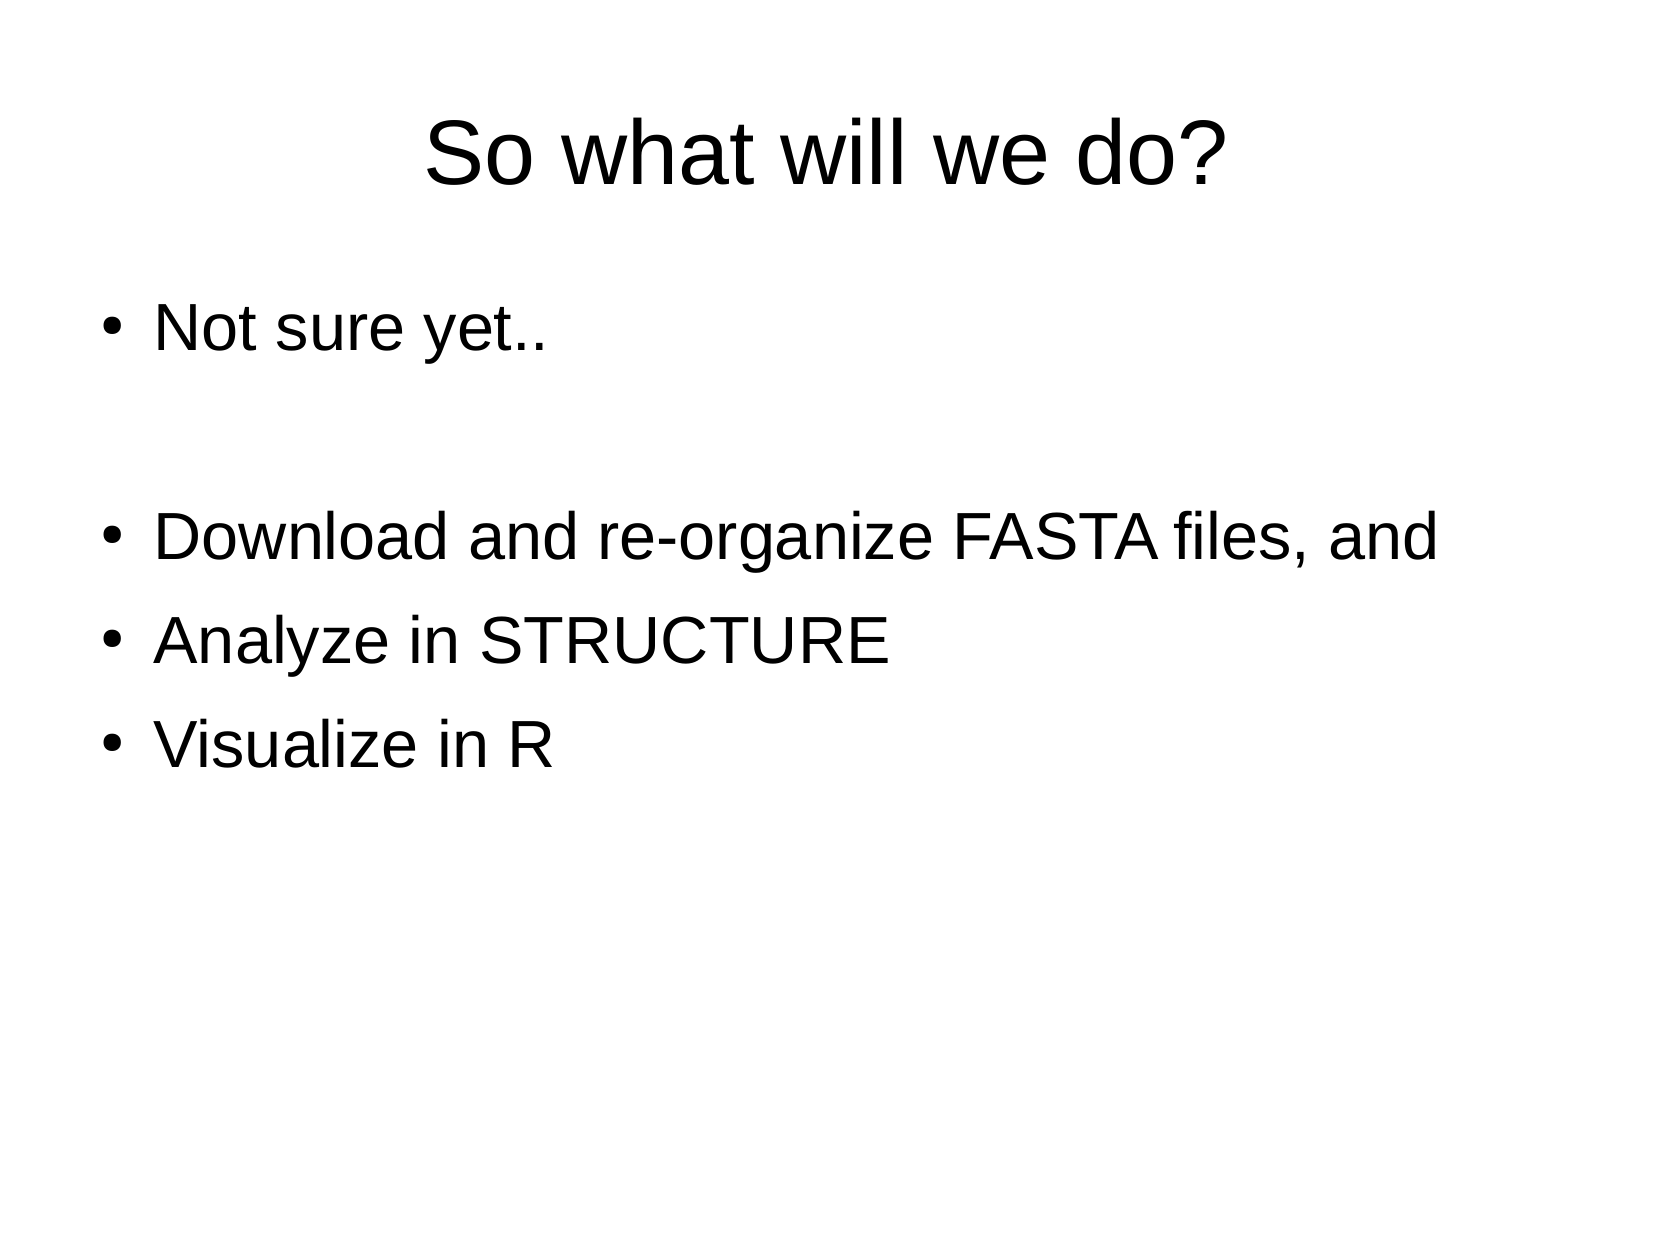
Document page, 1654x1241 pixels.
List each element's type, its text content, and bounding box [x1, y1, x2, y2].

list Not sure yet.. Download and re-organize FASTA files, and Analyze in STRUCTURE Visualize in R [82, 290, 1571, 1010]
title So what will we do? [82, 49, 1571, 257]
